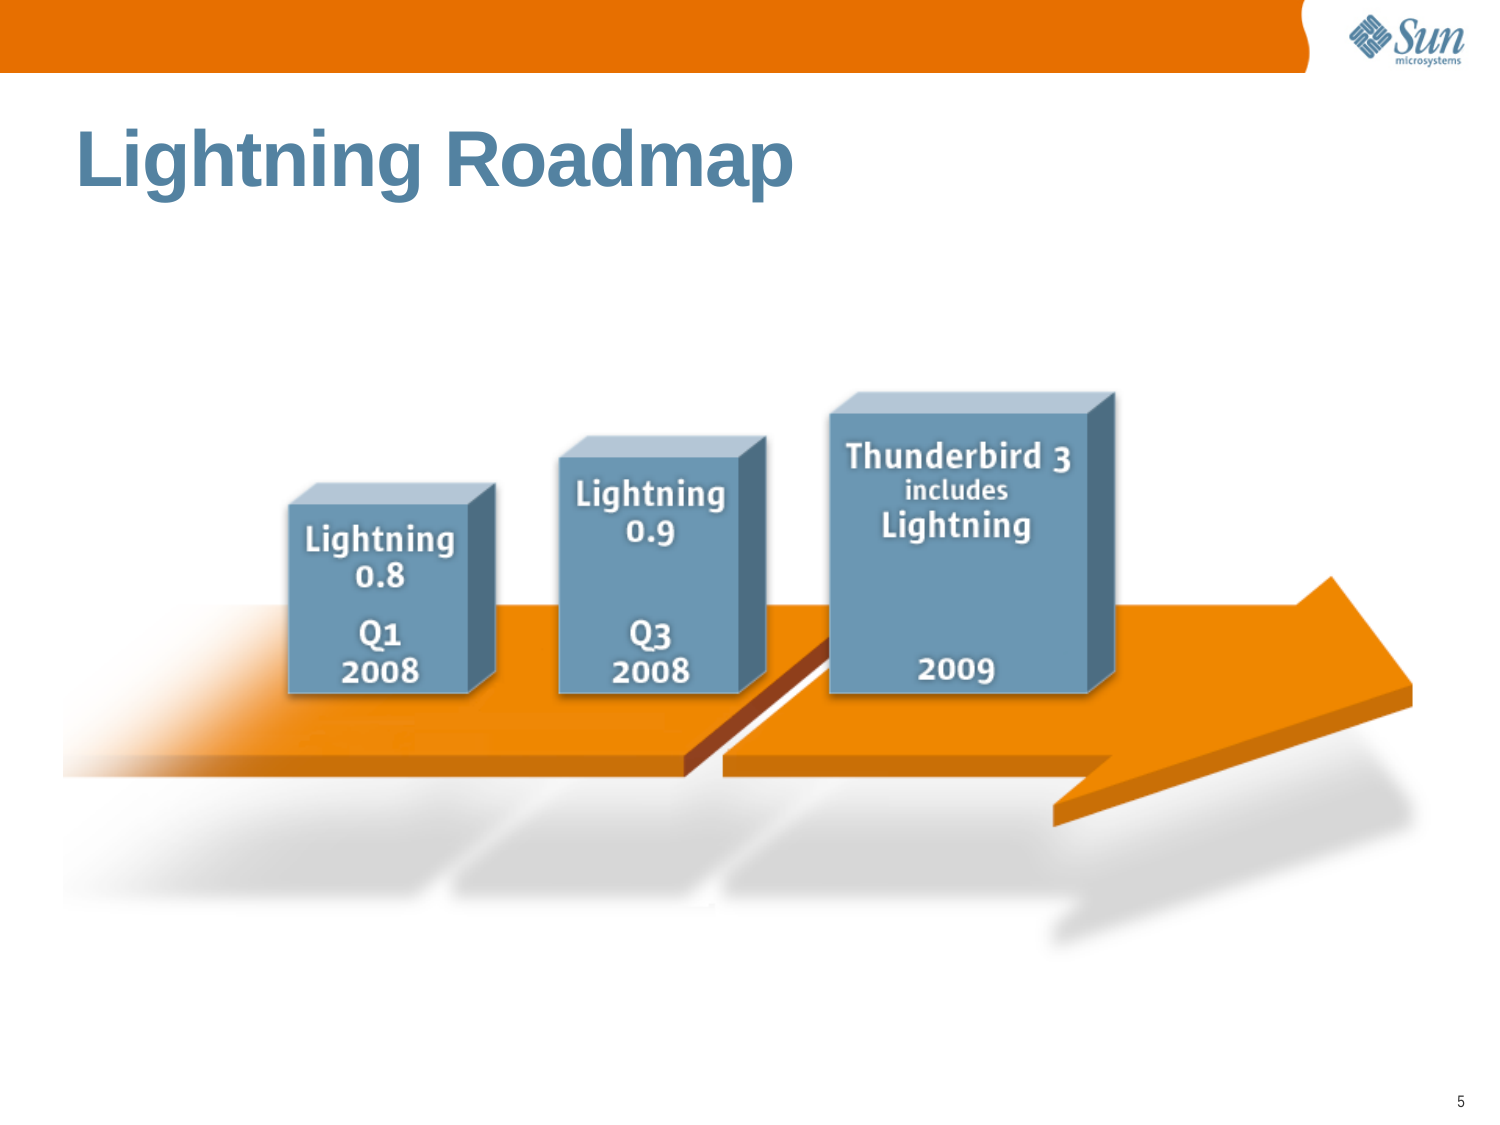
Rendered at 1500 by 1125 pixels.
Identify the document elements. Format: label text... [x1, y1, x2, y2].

picture [0, 0, 1500, 73]
title Lightning Roadmap [75, 123, 1437, 227]
picture [63, 323, 1441, 965]
